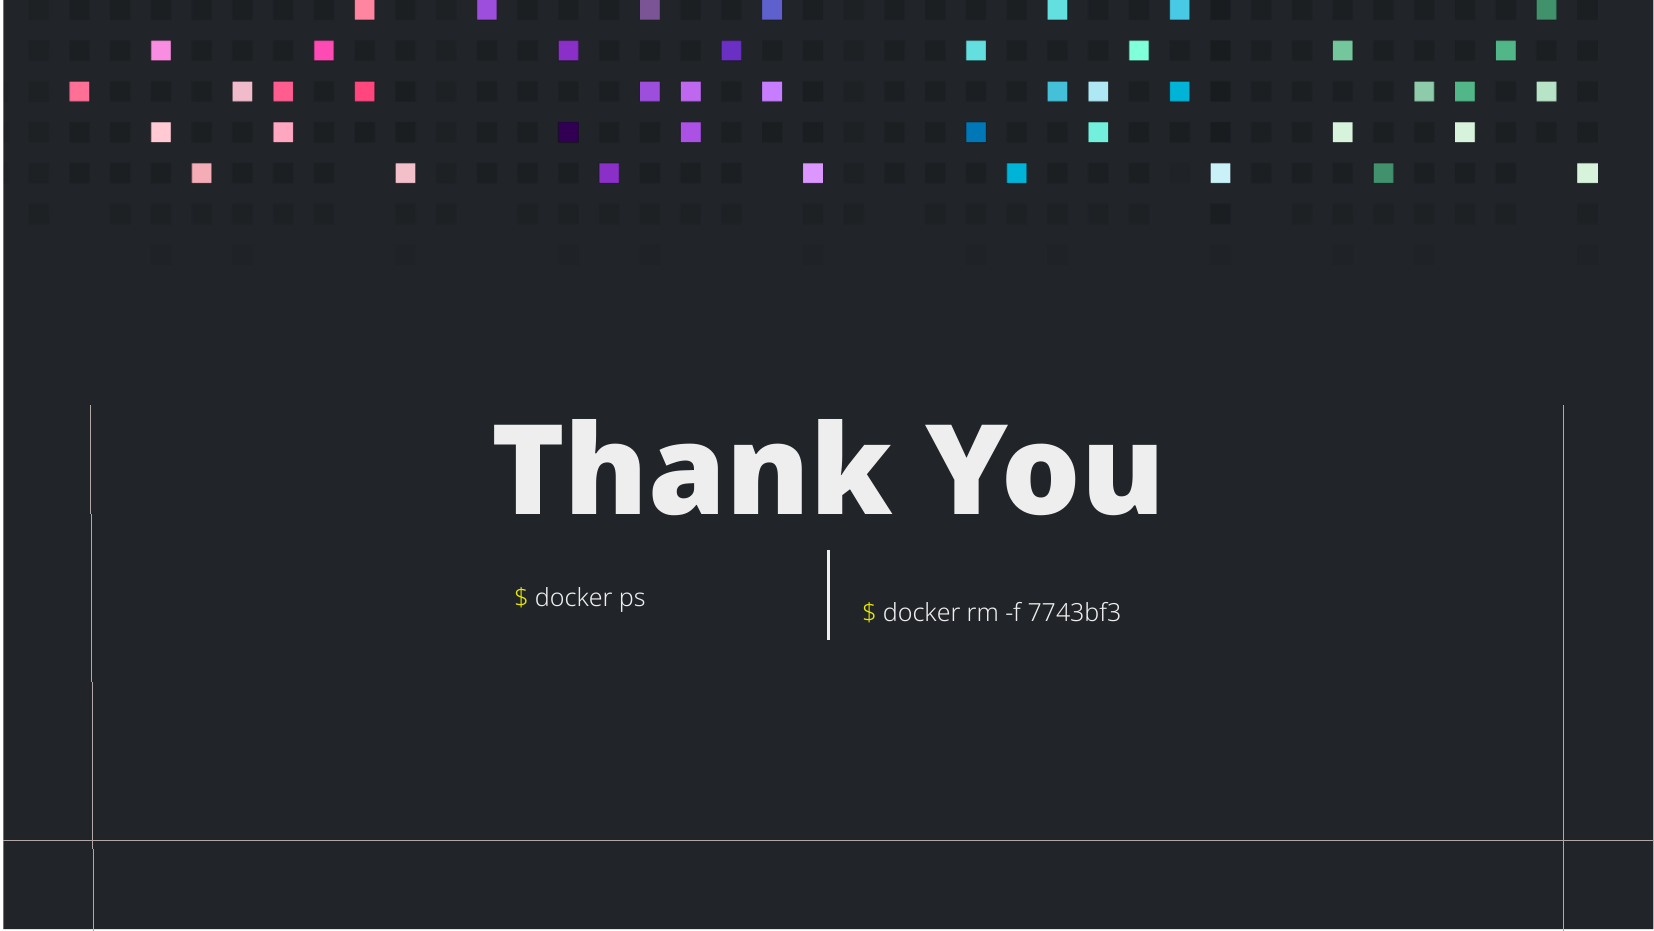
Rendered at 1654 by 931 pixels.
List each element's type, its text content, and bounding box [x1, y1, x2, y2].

title Thank You [84, 380, 1573, 552]
text_box $ docker ps [499, 572, 811, 632]
text_box $ docker rm -f 7743bf3 [847, 587, 1159, 647]
picture [3, 0, 1598, 265]
